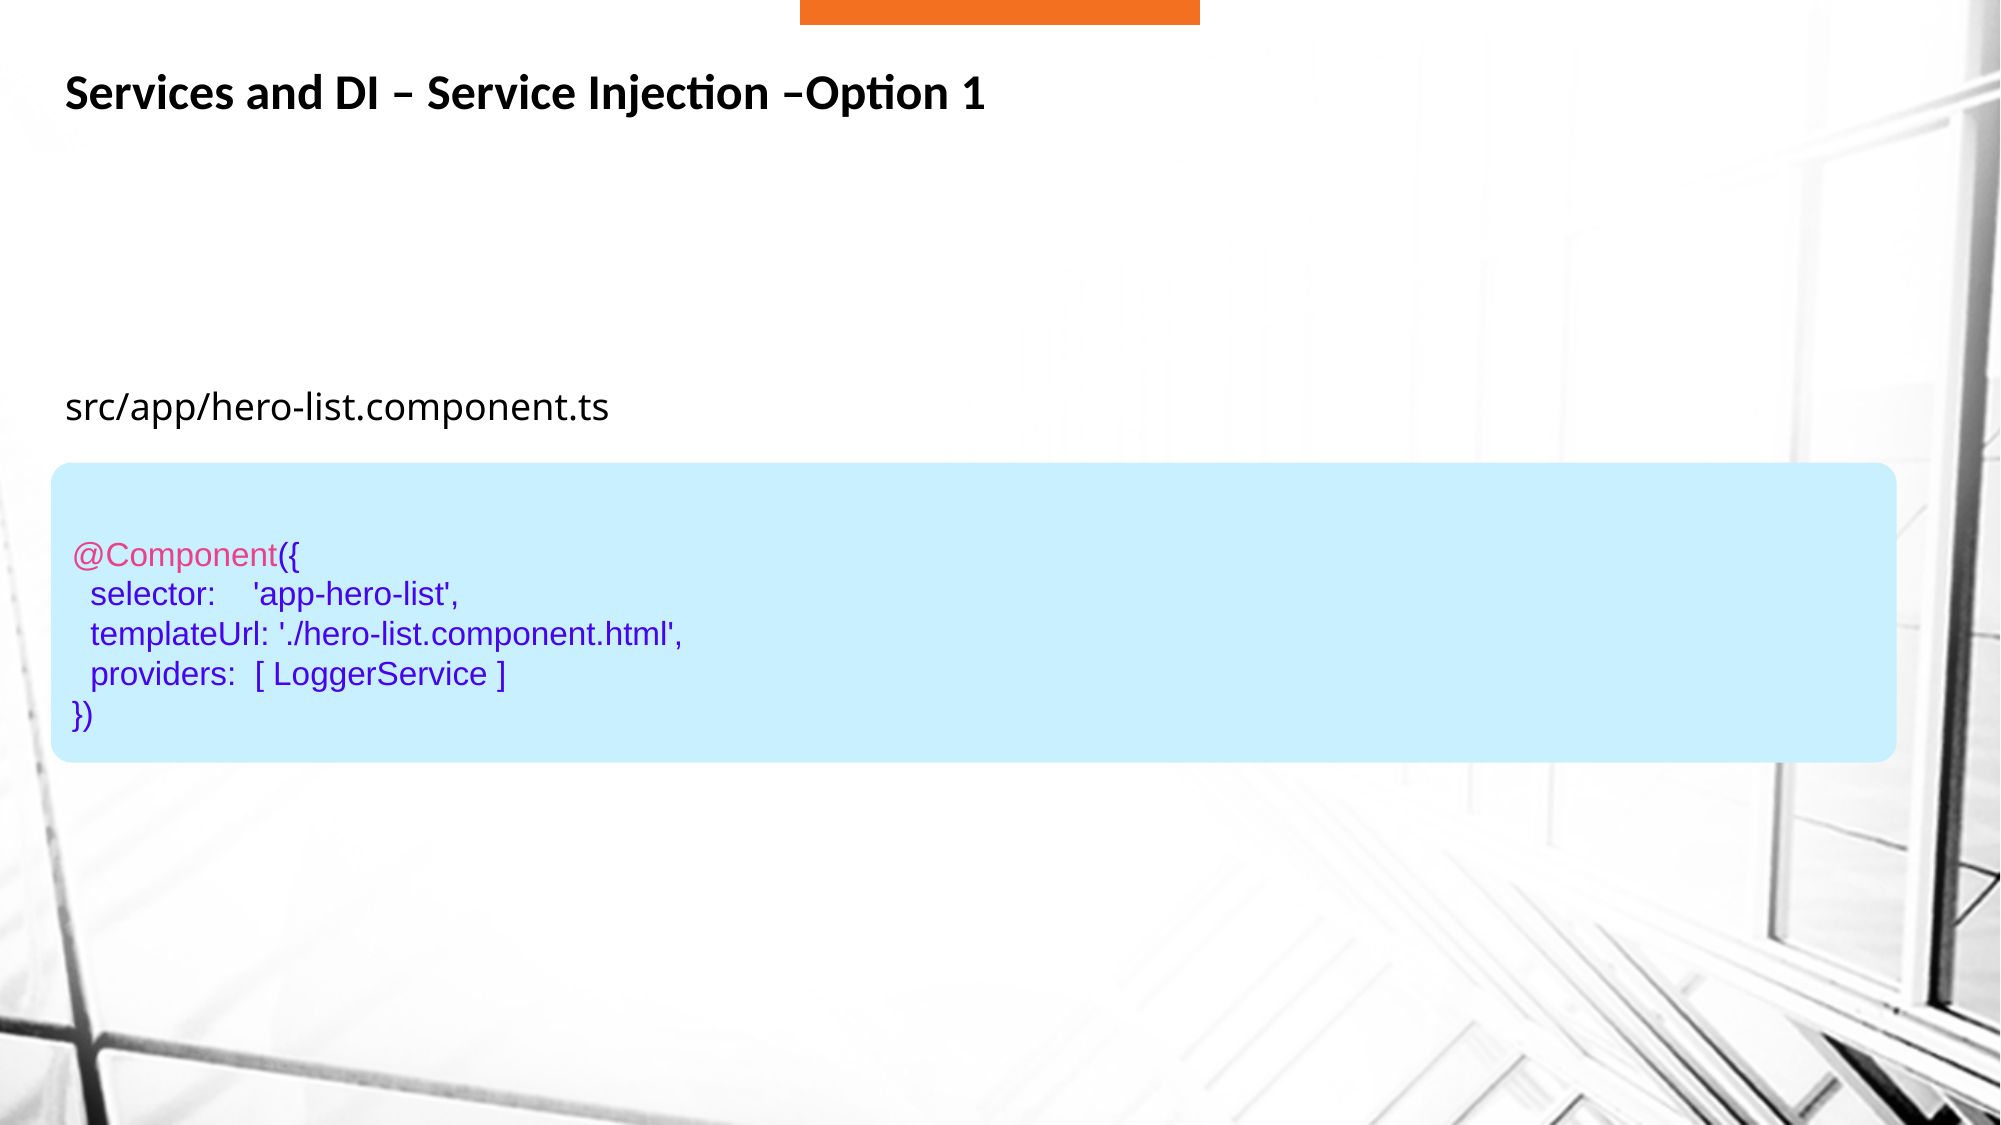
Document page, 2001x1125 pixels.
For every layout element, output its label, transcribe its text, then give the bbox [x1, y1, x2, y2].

title Services and DI – Service Injection –Option 1 [50, 63, 1951, 150]
text_box @Component({ selector: 'app-hero-list', templateUrl: './hero-list.component.html', providers: [ LoggerService ] }) [50, 462, 1897, 763]
text_box src/app/hero-list.component.ts [50, 375, 635, 435]
